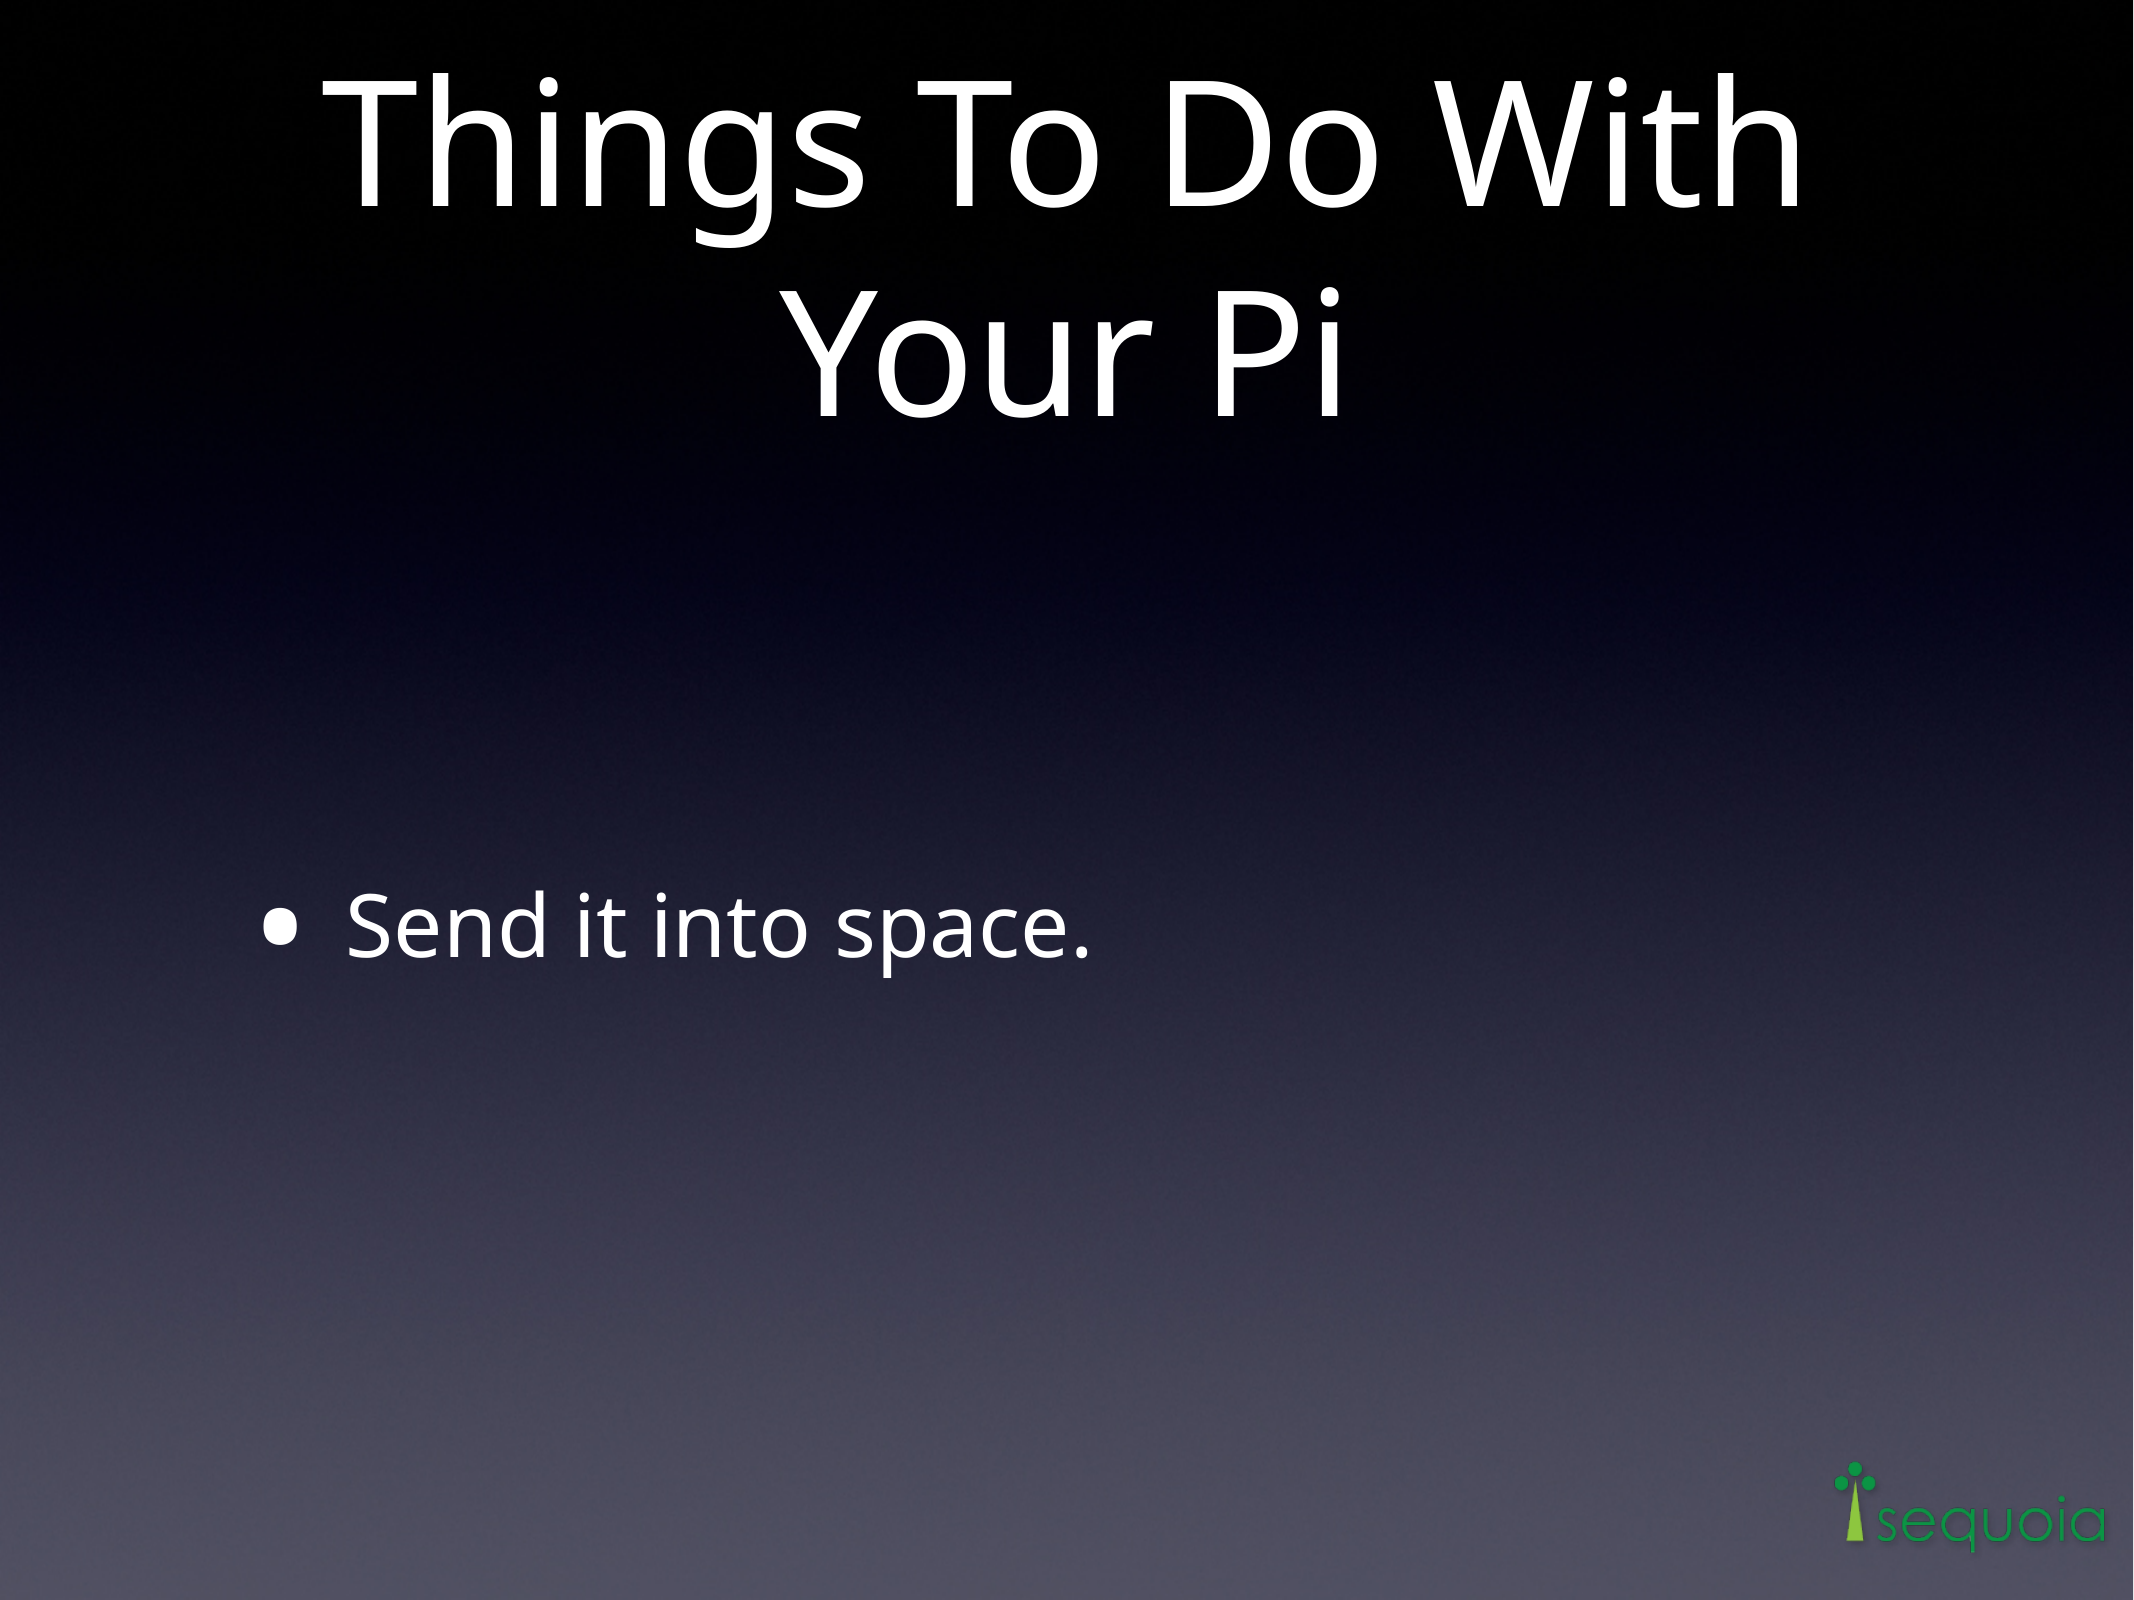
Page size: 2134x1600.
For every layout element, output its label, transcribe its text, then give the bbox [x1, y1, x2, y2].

subtitle Send it into space. [208, 454, 1925, 1392]
picture [0, 0, 2134, 1600]
title Things To Do With Your Pi [208, 23, 1925, 454]
